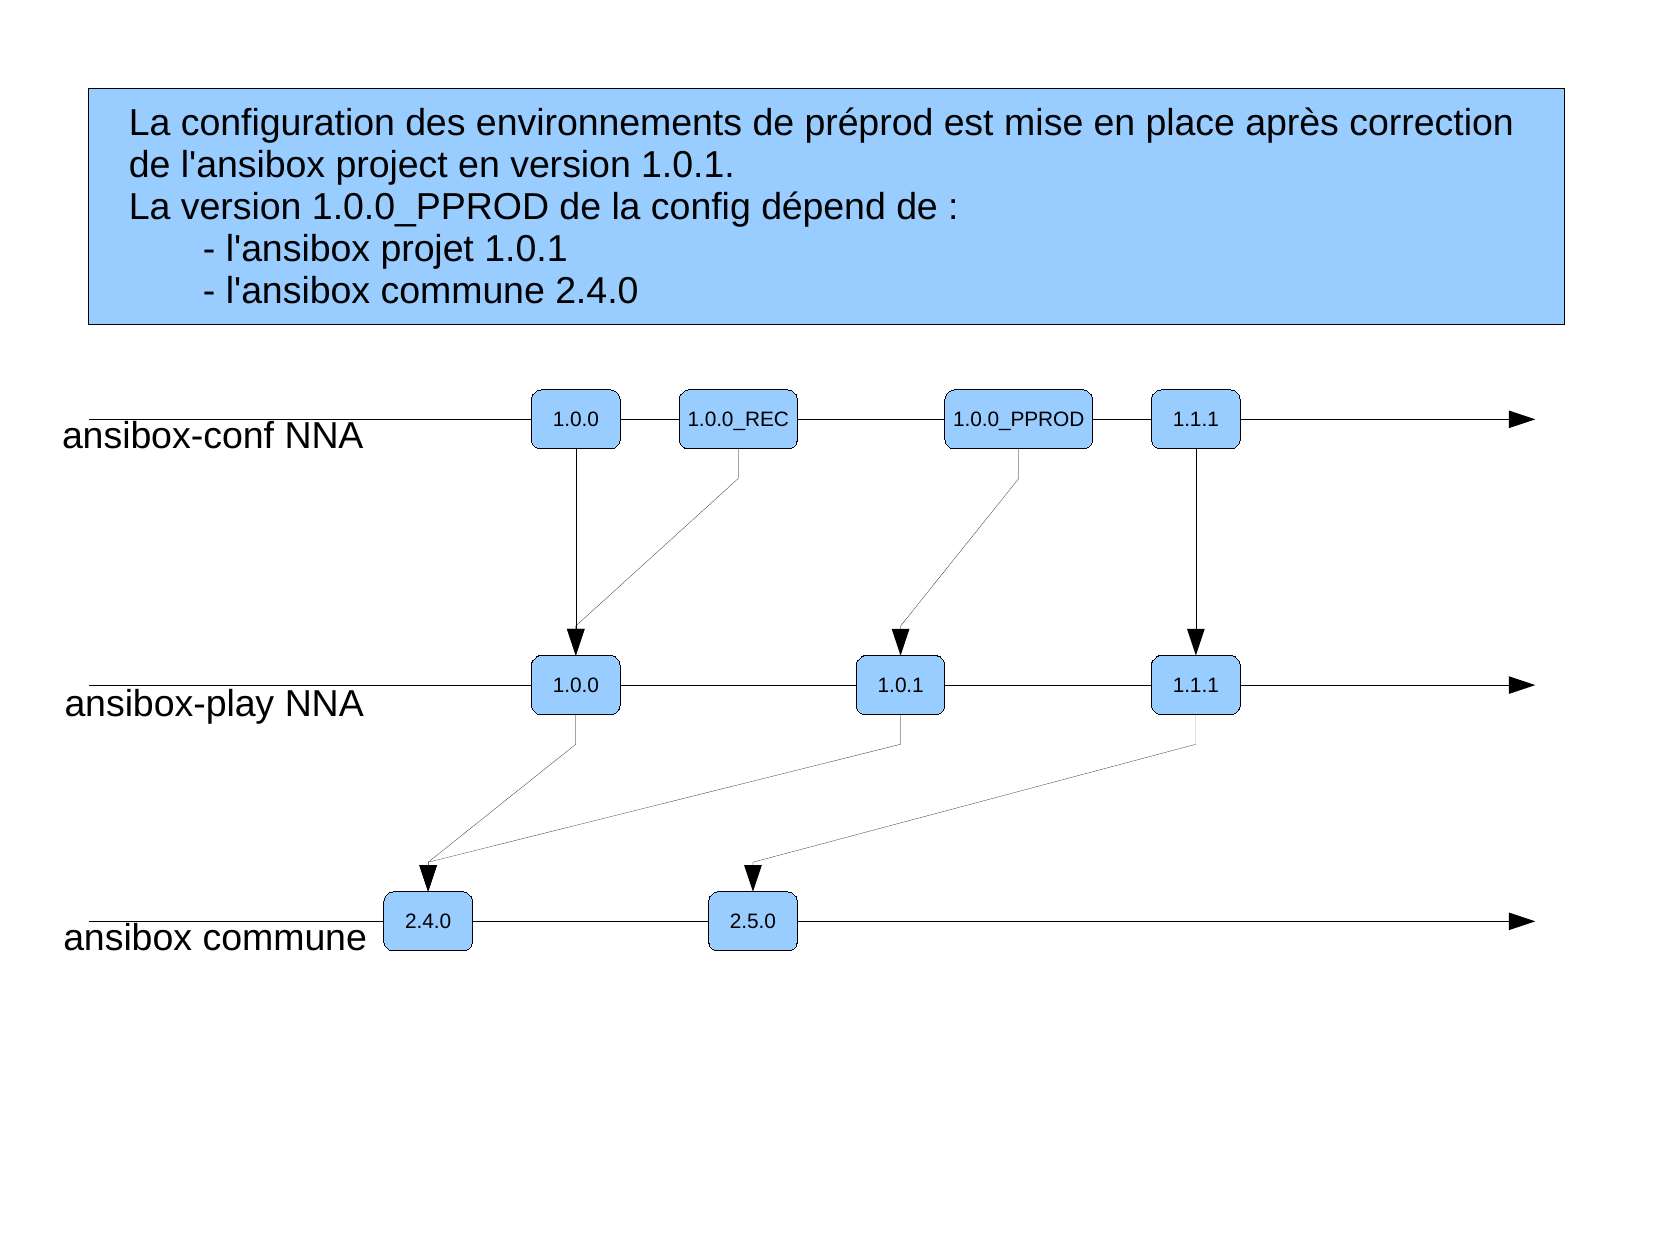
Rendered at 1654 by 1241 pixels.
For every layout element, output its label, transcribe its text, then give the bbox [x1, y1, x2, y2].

text_box ansibox commune [48, 909, 382, 967]
text_box 1.0.0_REC [679, 389, 798, 449]
text_box ansibox-conf NNA [47, 407, 379, 465]
text_box 1.0.1 [856, 655, 945, 715]
text_box 1.0.0_PPROD [944, 389, 1093, 449]
text_box La configuration des environnements de préprod est mise en place après correction de l'ansibox project en version 1.0.1. La version 1.0.0_PPROD de la config dépend de : - l'ansibox projet 1.0.1 - l'ansibox commune 2.4.0 [88, 88, 1565, 325]
text_box 1.0.0 [531, 389, 621, 449]
text_box 2.5.0 [708, 891, 798, 951]
text_box 1.1.1 [1151, 655, 1241, 715]
text_box 1.1.1 [1151, 389, 1241, 449]
text_box ansibox-play NNA [49, 675, 378, 733]
text_box 1.0.0 [531, 655, 621, 715]
text_box 2.4.0 [383, 891, 473, 951]
